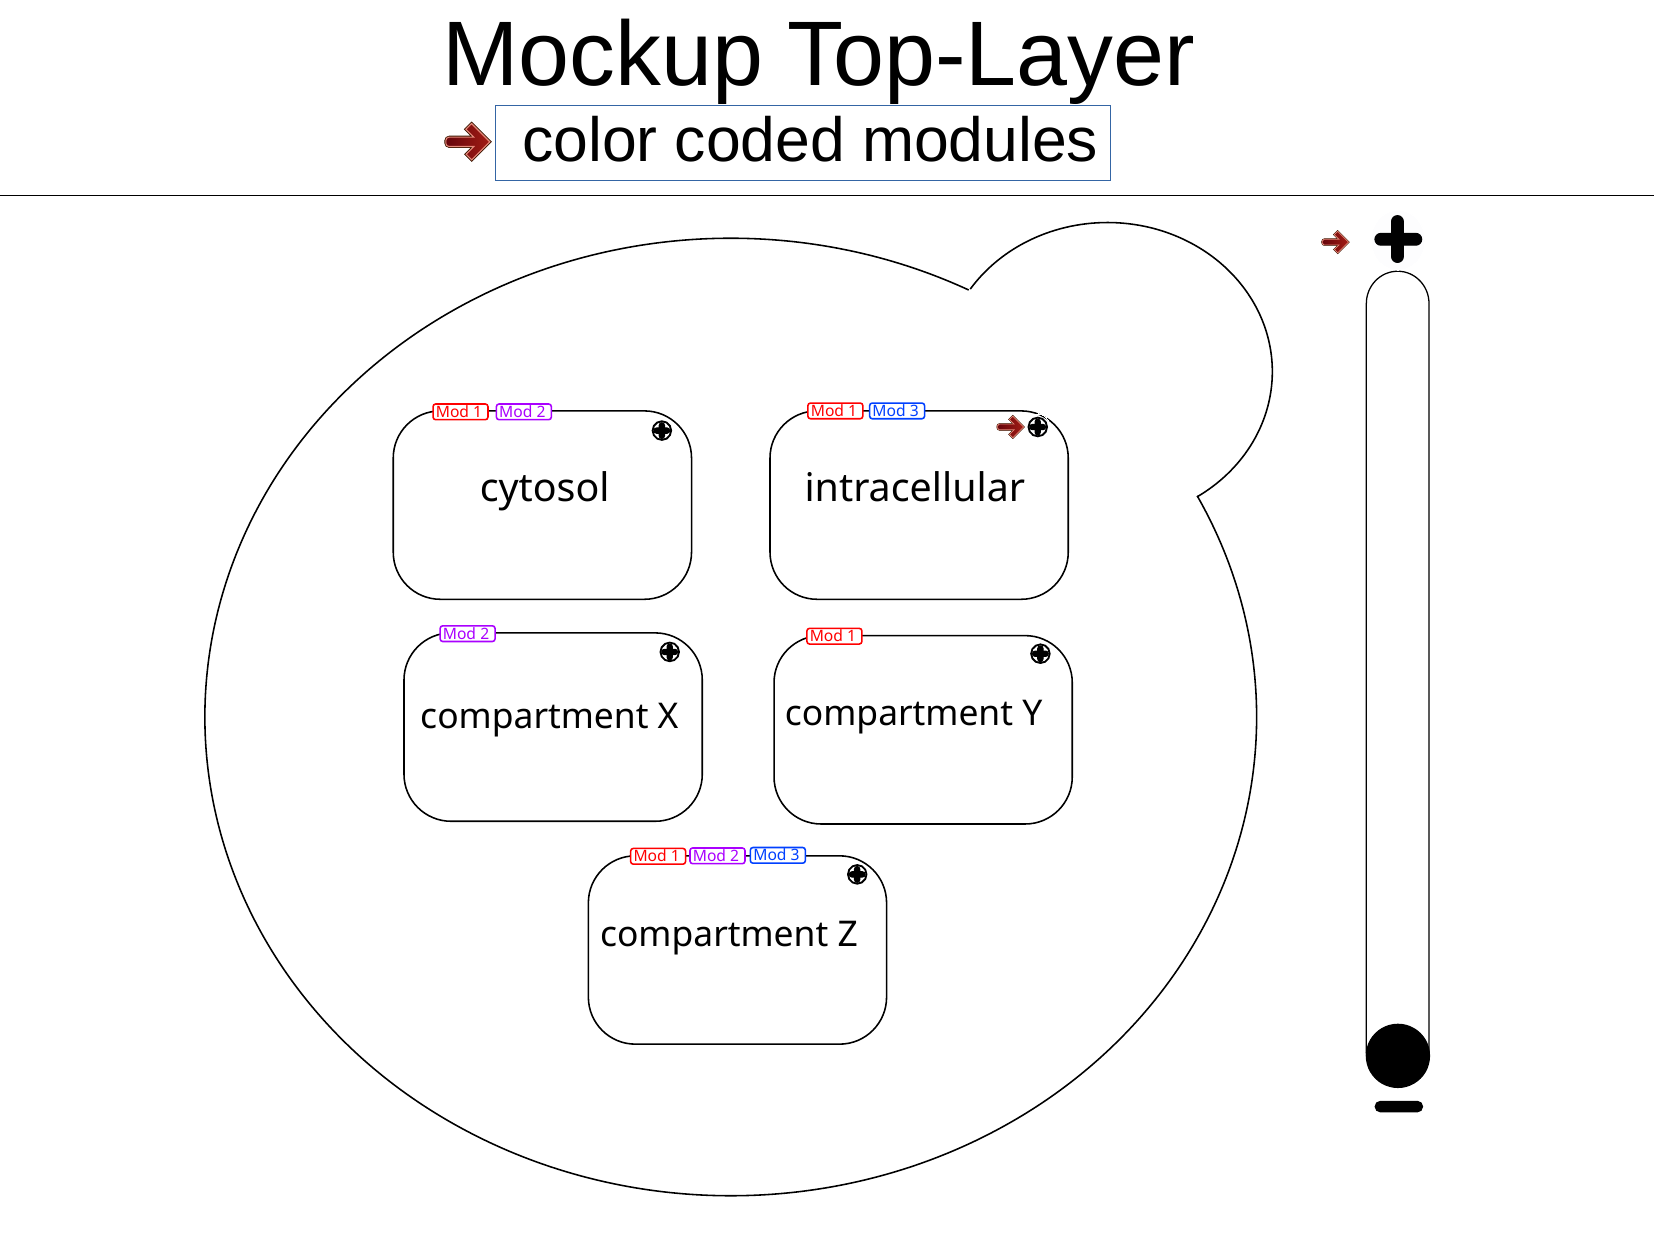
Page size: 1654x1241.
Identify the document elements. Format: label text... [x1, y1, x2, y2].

picture [0, 105, 1654, 1241]
title Mockup Top-Layer color coded modules [75, 0, 1564, 105]
text_box [1027, 413, 1051, 439]
text_box [1371, 210, 1426, 271]
